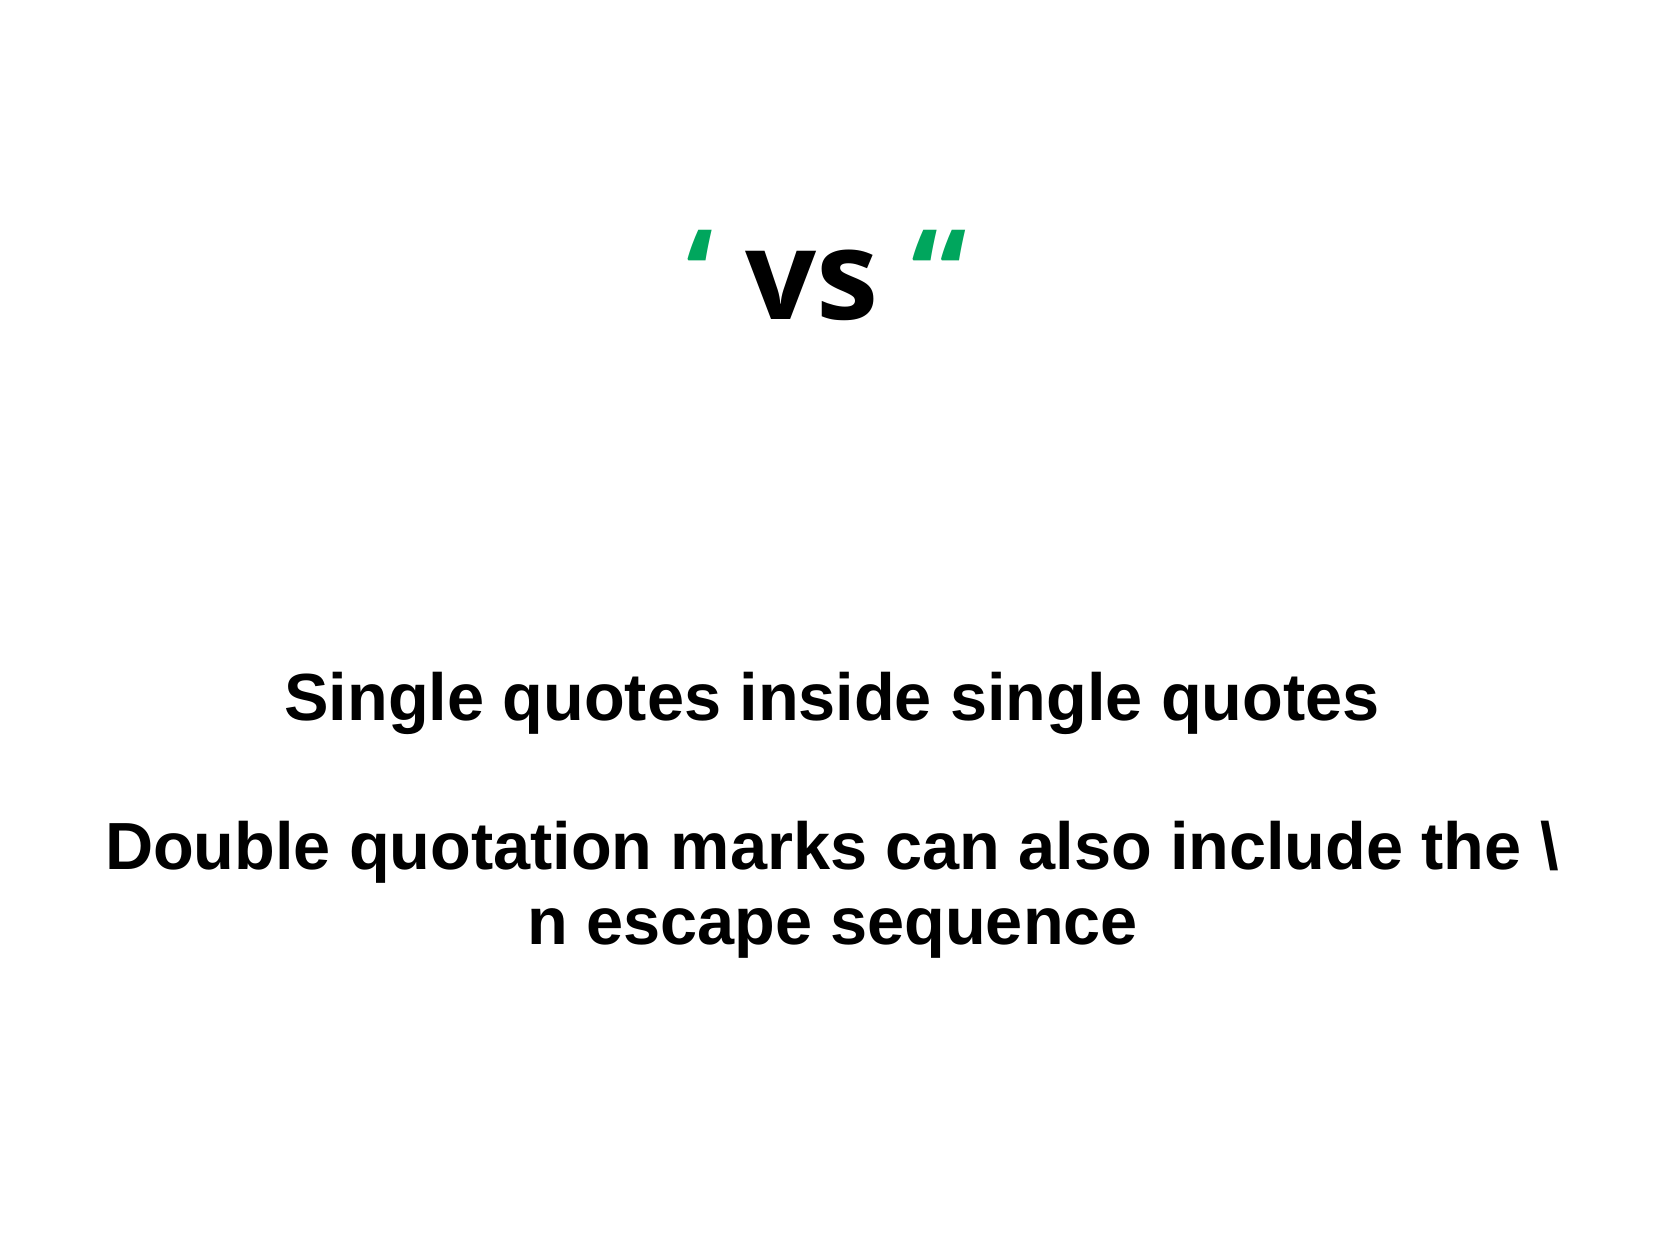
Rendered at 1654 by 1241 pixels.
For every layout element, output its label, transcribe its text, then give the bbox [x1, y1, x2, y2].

subtitle Single quotes inside single quotes Double quotation marks can also include the \n escape sequence [88, 449, 1577, 1169]
title ‘ vs “ [82, 167, 1571, 375]
